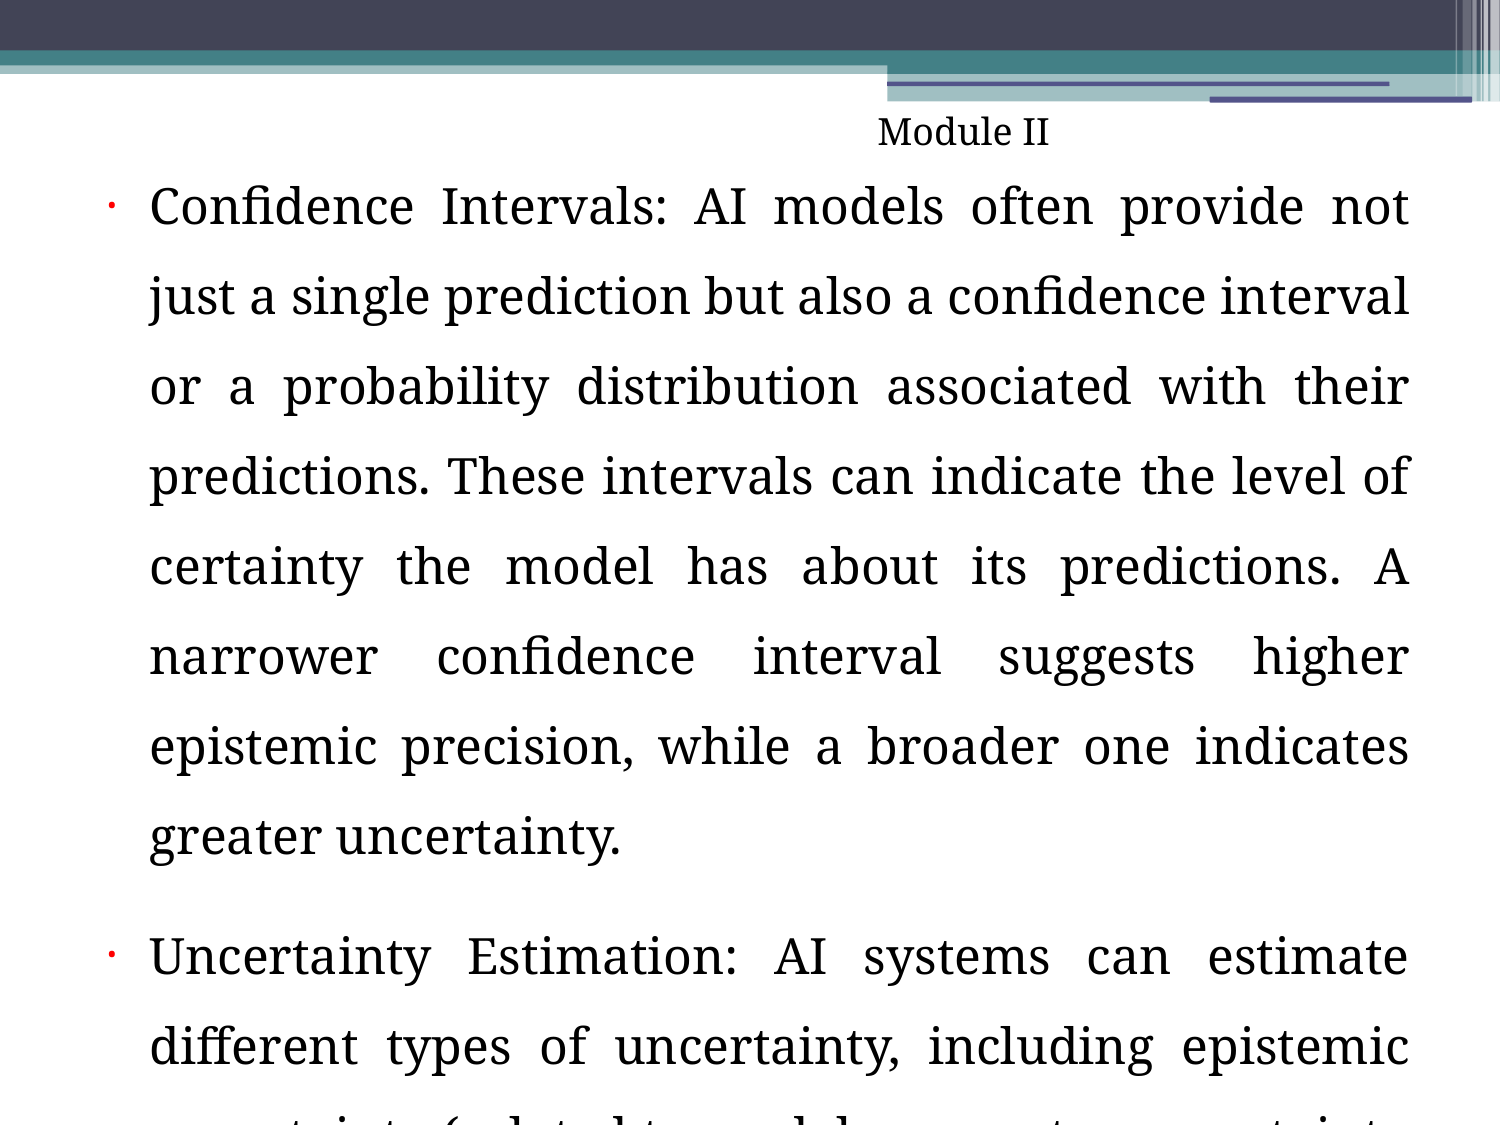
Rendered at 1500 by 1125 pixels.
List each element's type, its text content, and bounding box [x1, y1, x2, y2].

footer Module II [862, 100, 1080, 176]
list Confidence Intervals: AI models often provide not just a single prediction but also a confidence interval or a probability distribution associated with their predictions. These intervals can indicate the level of certainty the model has about its predictions. A narrower confidence interval suggests higher epistemic precision, while a broader one indicates greater uncertainty. Uncertainty Estimation: AI systems can estimate different types of uncertainty, including epistemic uncertainty (related to model parameter uncertainty and data scarcity) and aleatoric uncertainty (related to the inherent randomness in the data). Understanding and quantifying these uncertainties is crucial for assessing epistemic precision. [75, 137, 1425, 1125]
